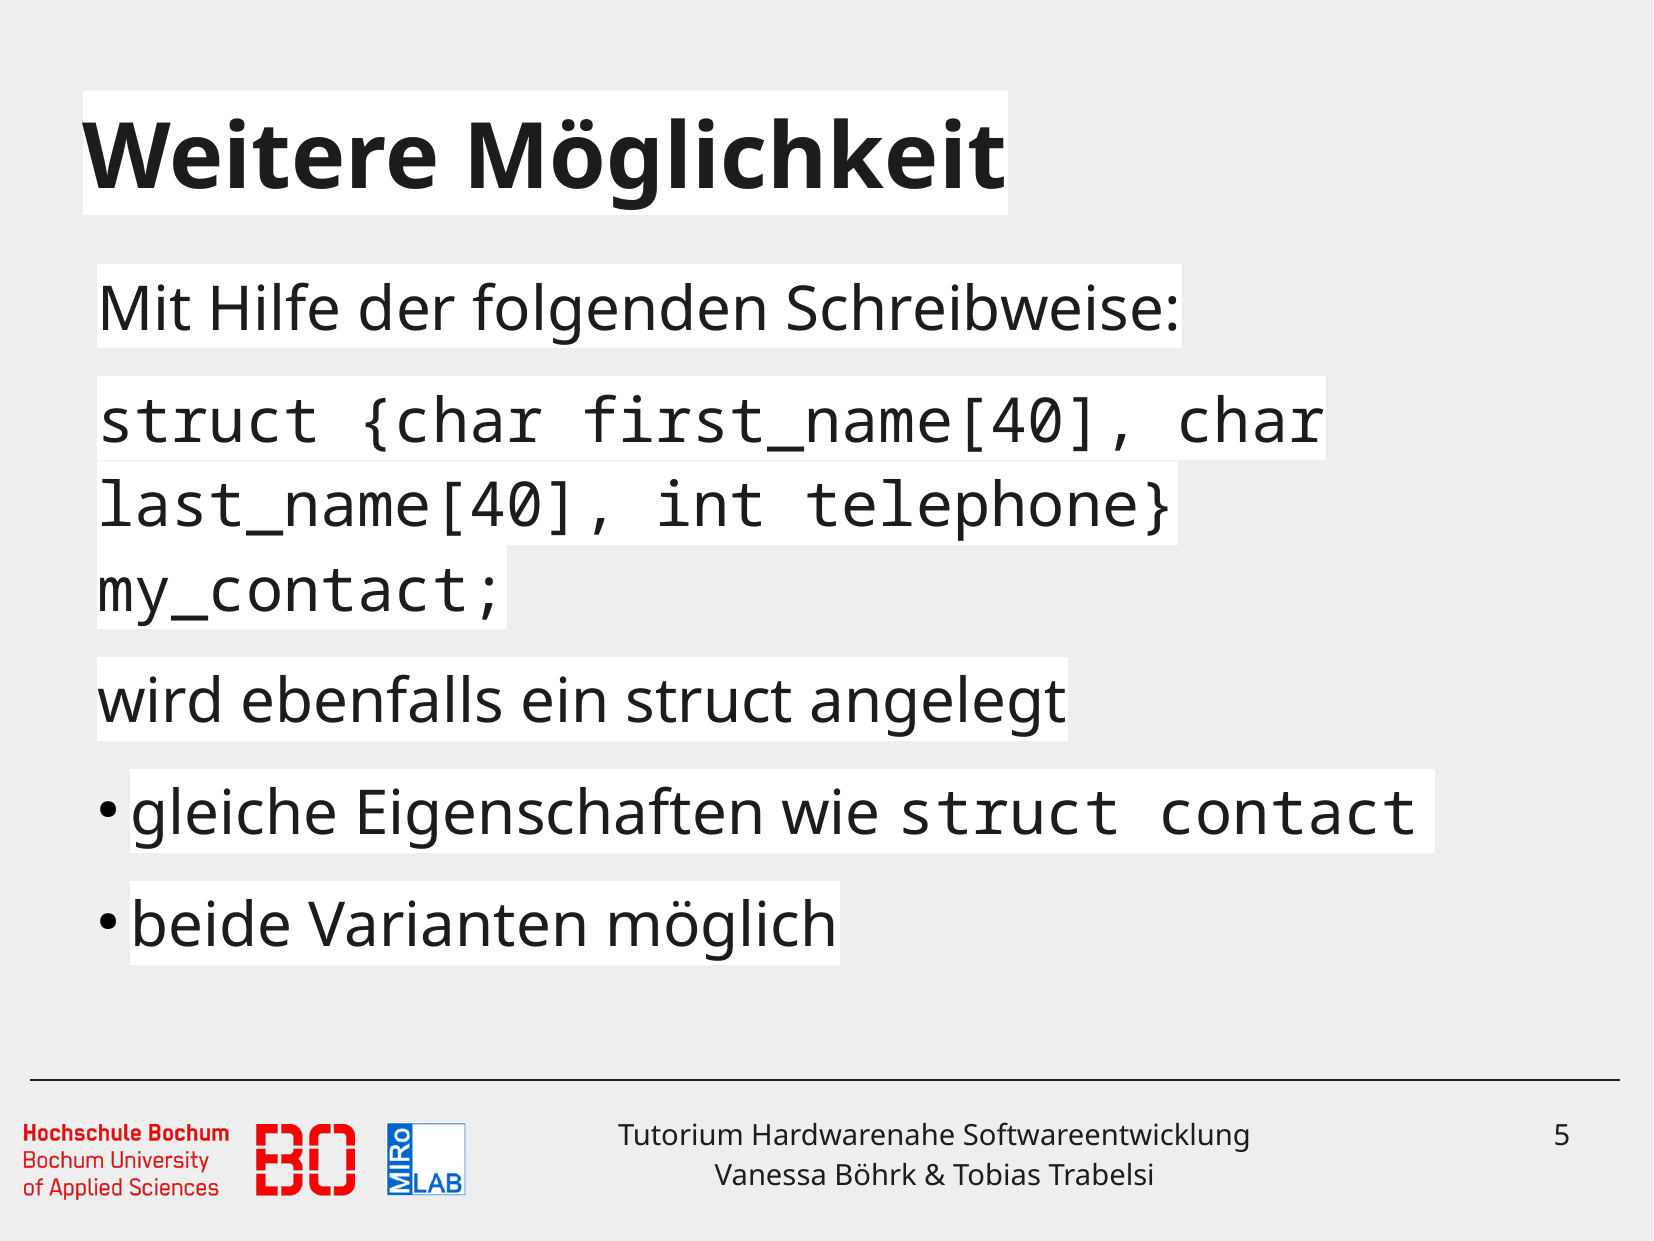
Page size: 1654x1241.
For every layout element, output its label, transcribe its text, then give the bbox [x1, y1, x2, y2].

text_box Mit Hilfe der folgenden Schreibweise: struct {char first_name[40], char last_name[40], int telephone} my_contact; wird ebenfalls ein struct angelegt gleiche Eigenschaften wie struct contact beide Varianten möglich [82, 256, 1571, 976]
picture [386, 1122, 466, 1196]
picture [24, 1124, 355, 1200]
title Weitere Möglichkeit [82, 49, 1561, 256]
